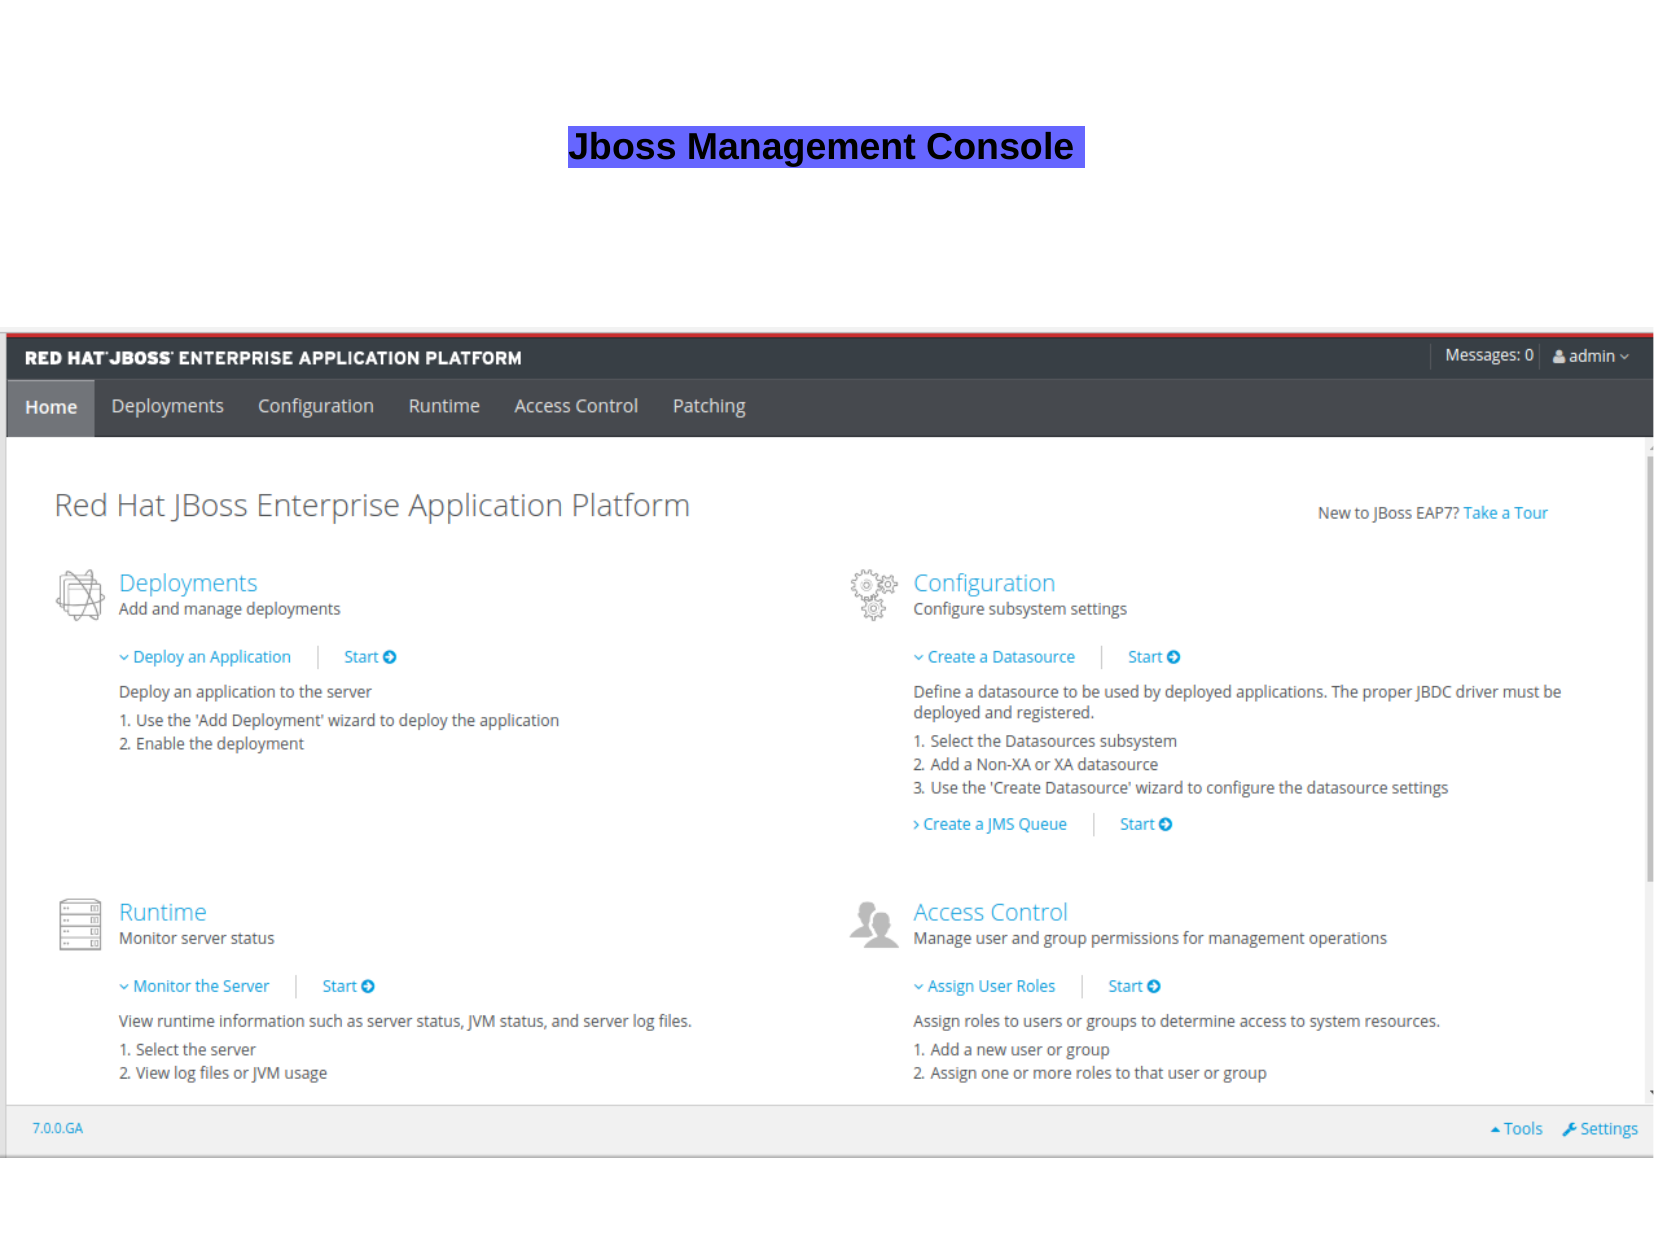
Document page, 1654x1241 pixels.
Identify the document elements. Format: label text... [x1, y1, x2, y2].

text_box Jboss Management Console [0, 118, 1654, 175]
picture [0, 327, 1654, 1158]
